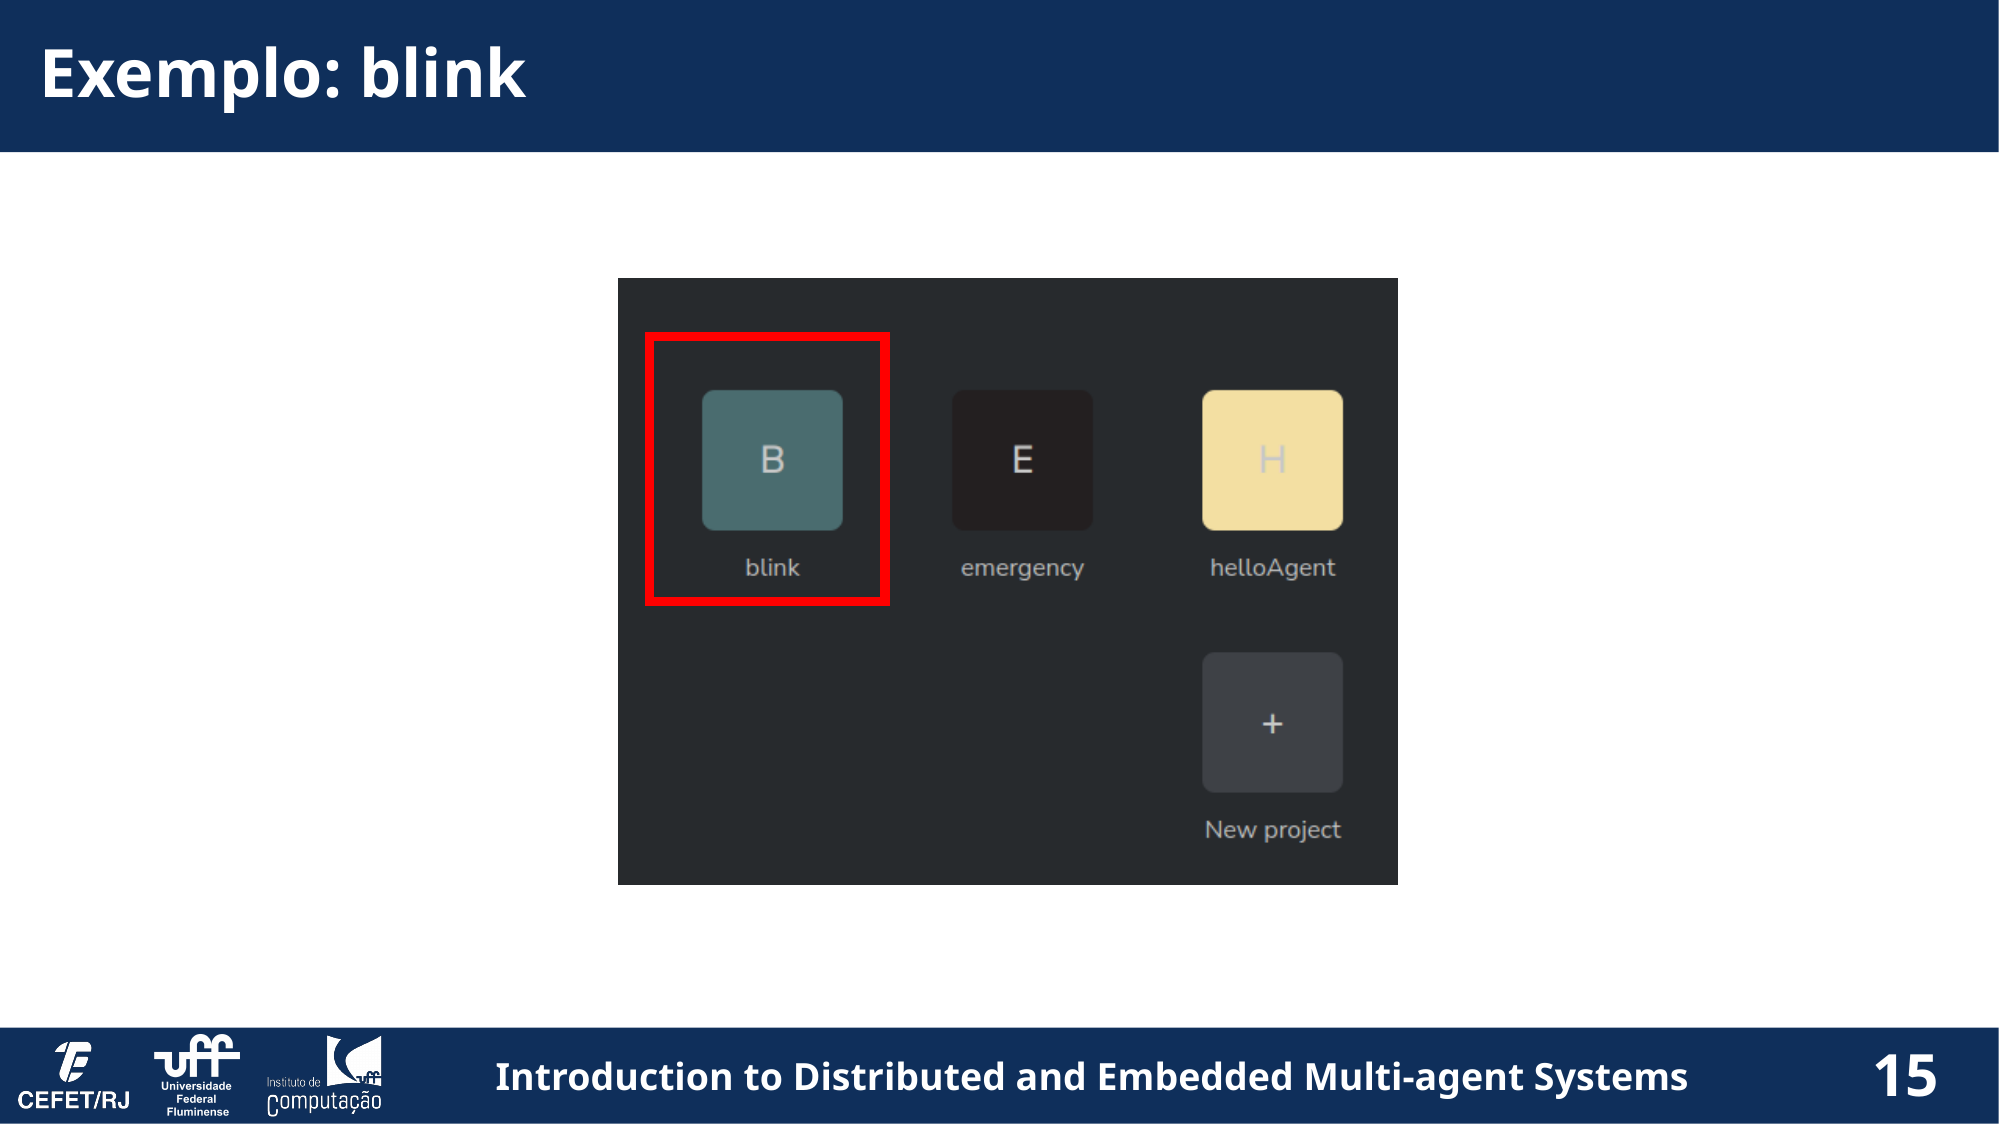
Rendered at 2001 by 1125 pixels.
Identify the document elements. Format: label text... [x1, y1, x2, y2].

picture [18, 1021, 129, 1125]
picture [153, 1033, 241, 1121]
picture [618, 278, 1398, 886]
picture [265, 1033, 383, 1117]
text_box Exemplo: blink [25, 23, 1999, 119]
